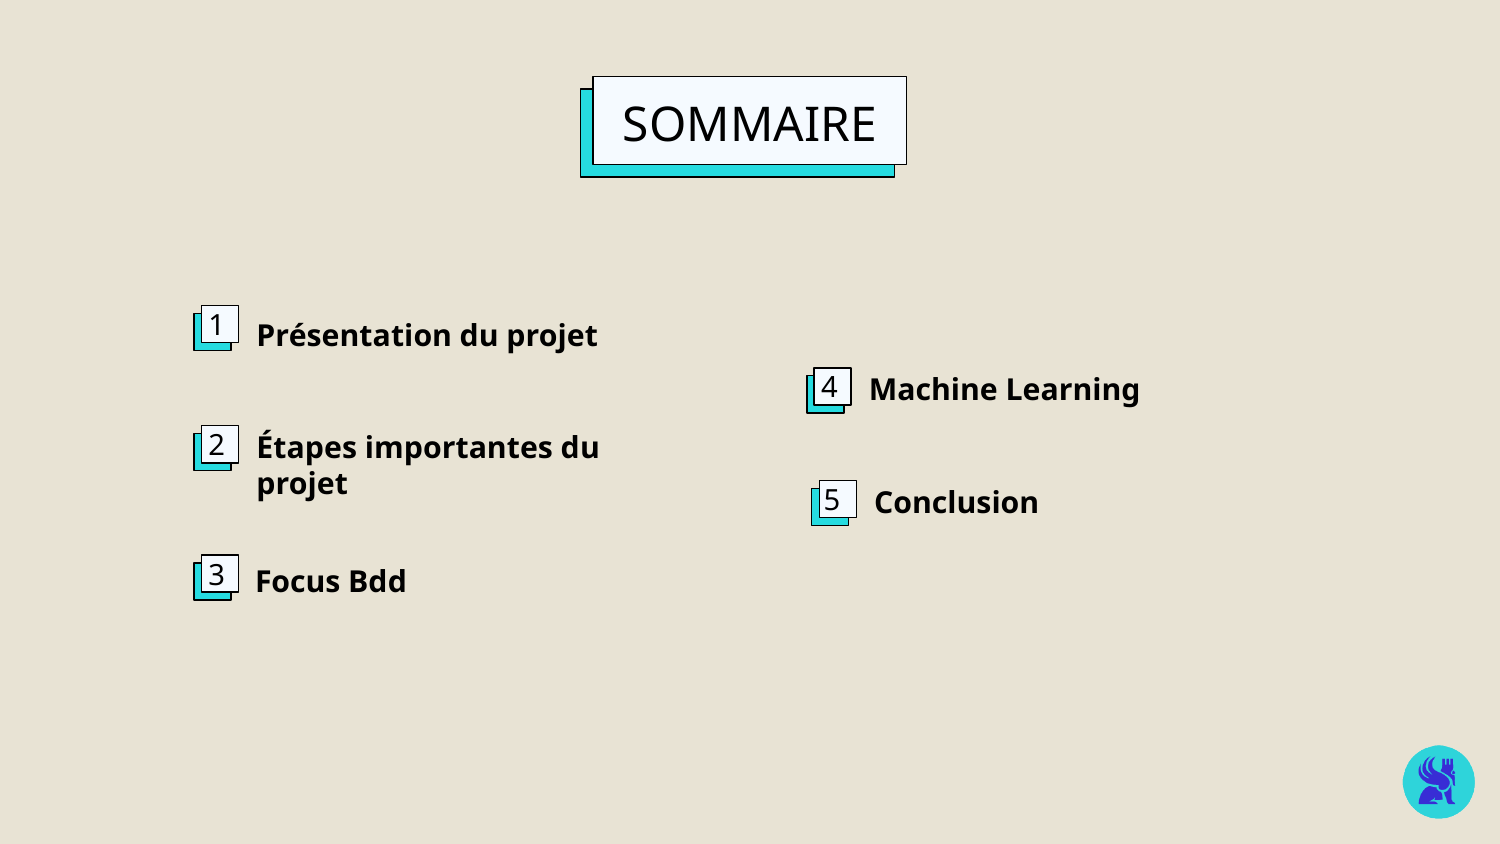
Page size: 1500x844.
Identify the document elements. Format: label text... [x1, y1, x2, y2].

text_box 2 [198, 411, 224, 540]
text_box Conclusion [859, 468, 1230, 535]
text_box [580, 76, 907, 178]
picture [1402, 745, 1475, 819]
text_box SOMMAIRE [603, 78, 896, 166]
text_box [194, 313, 198, 351]
text_box 1 [198, 291, 224, 411]
text_box [224, 305, 239, 351]
text_box 5 [806, 466, 873, 532]
text_box [224, 555, 239, 601]
text_box [806, 375, 811, 413]
text_box Focus Bdd [240, 547, 743, 614]
text_box [836, 367, 852, 413]
text_box 4 [824, 379, 832, 390]
text_box [194, 563, 198, 601]
text_box [224, 425, 239, 471]
text_box [194, 433, 198, 471]
text_box 3 [198, 540, 224, 676]
text_box 4 [811, 353, 836, 419]
text_box Présentation du projet [241, 301, 703, 368]
text_box Étapes importantes du projet [241, 413, 703, 516]
text_box Machine Learning [854, 355, 1316, 459]
